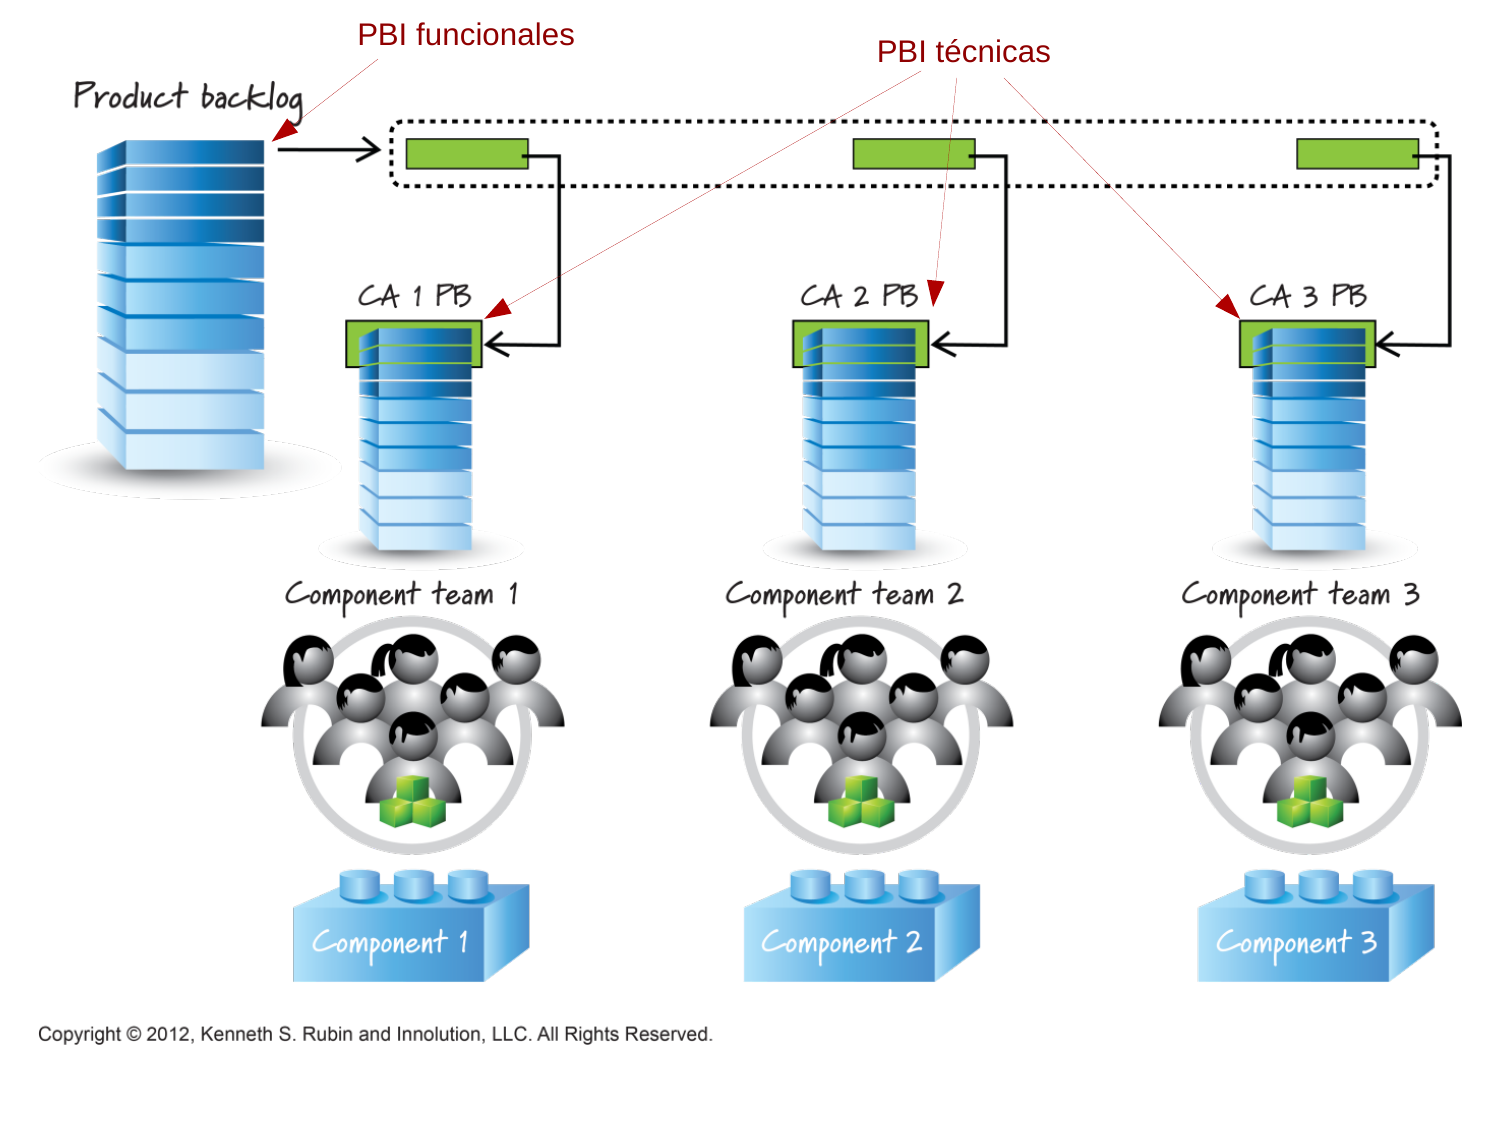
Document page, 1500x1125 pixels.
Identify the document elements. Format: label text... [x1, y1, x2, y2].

text_box PBI técnicas [862, 23, 1067, 83]
picture [38, 77, 1462, 1048]
text_box PBI funcionales [342, 6, 591, 60]
